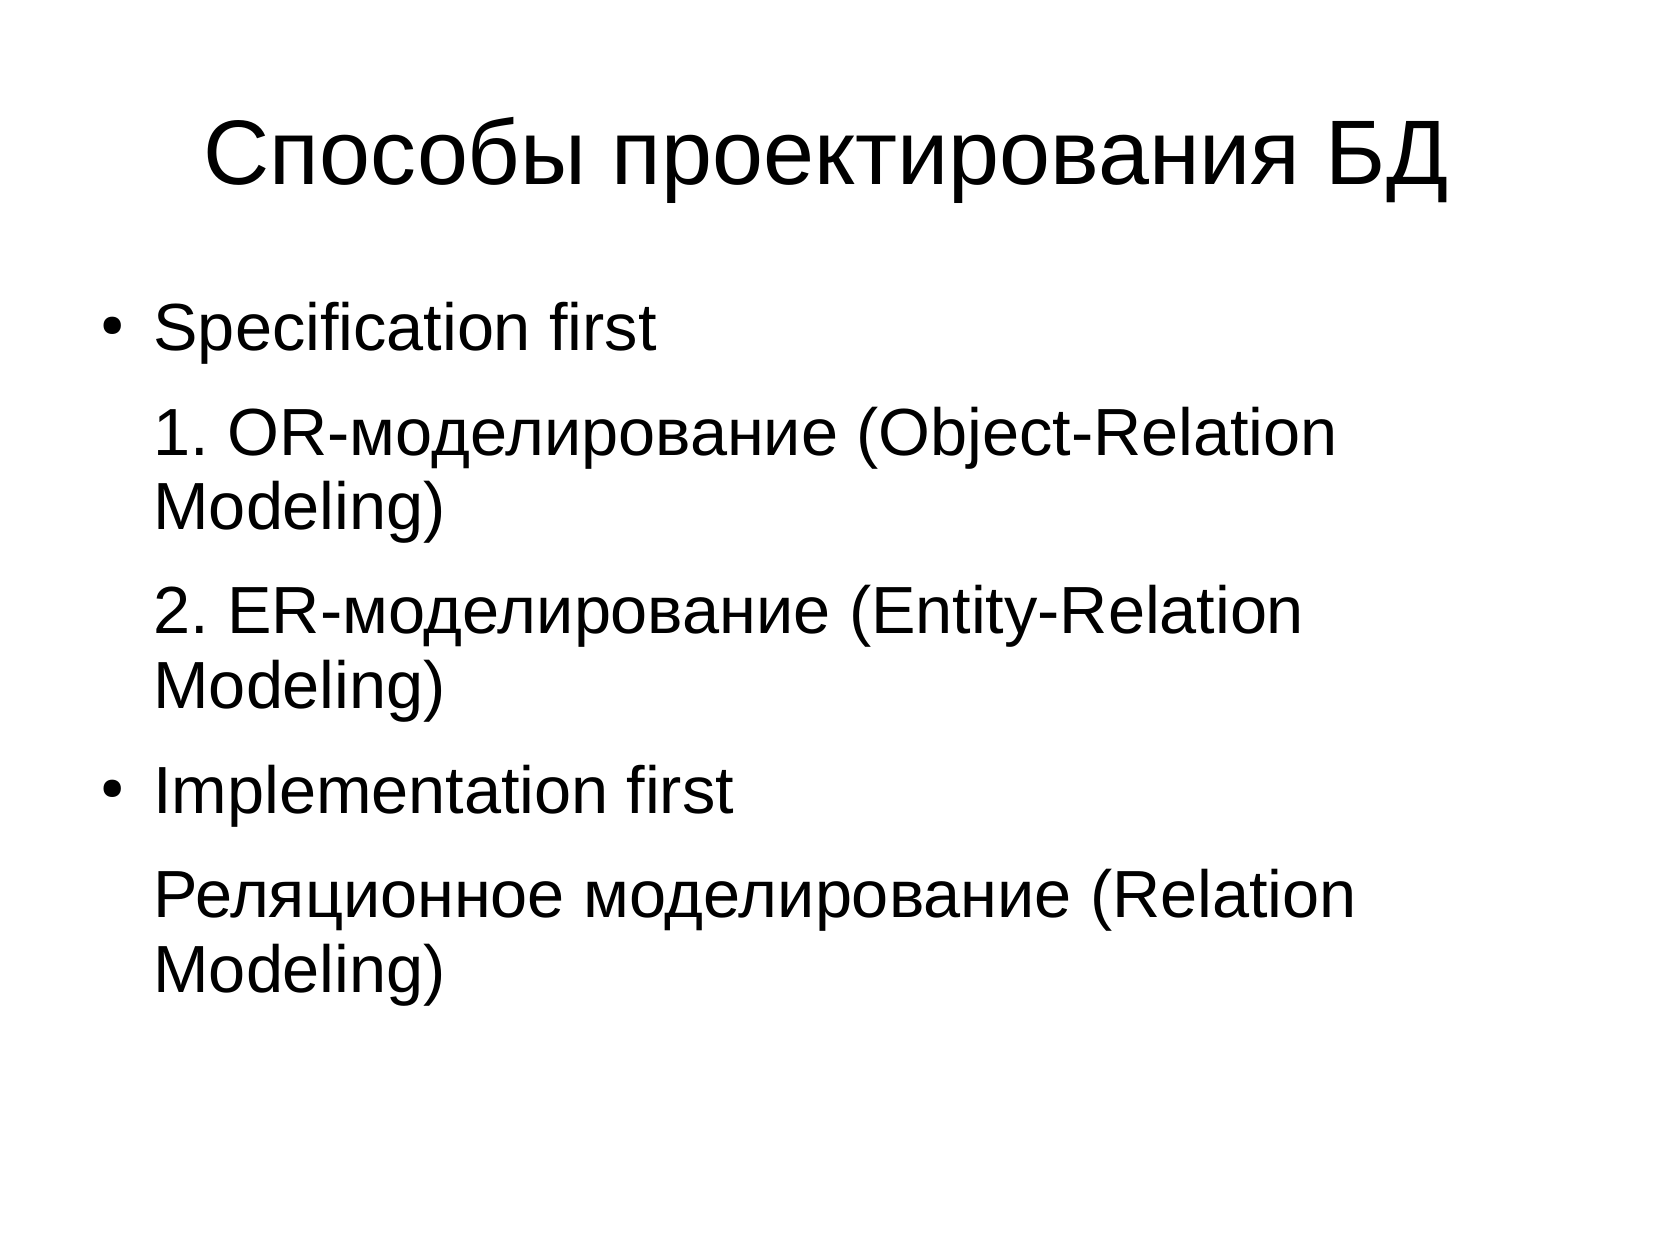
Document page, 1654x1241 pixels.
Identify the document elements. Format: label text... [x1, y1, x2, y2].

list Specification first 1. OR-моделирование (Object-Relation Modeling) 2. ER-моделирование (Entity-Relation Modeling) Implementation first Реляционное моделирование (Relation Modeling) [82, 290, 1571, 1010]
title Способы проектирования БД [82, 49, 1571, 257]
